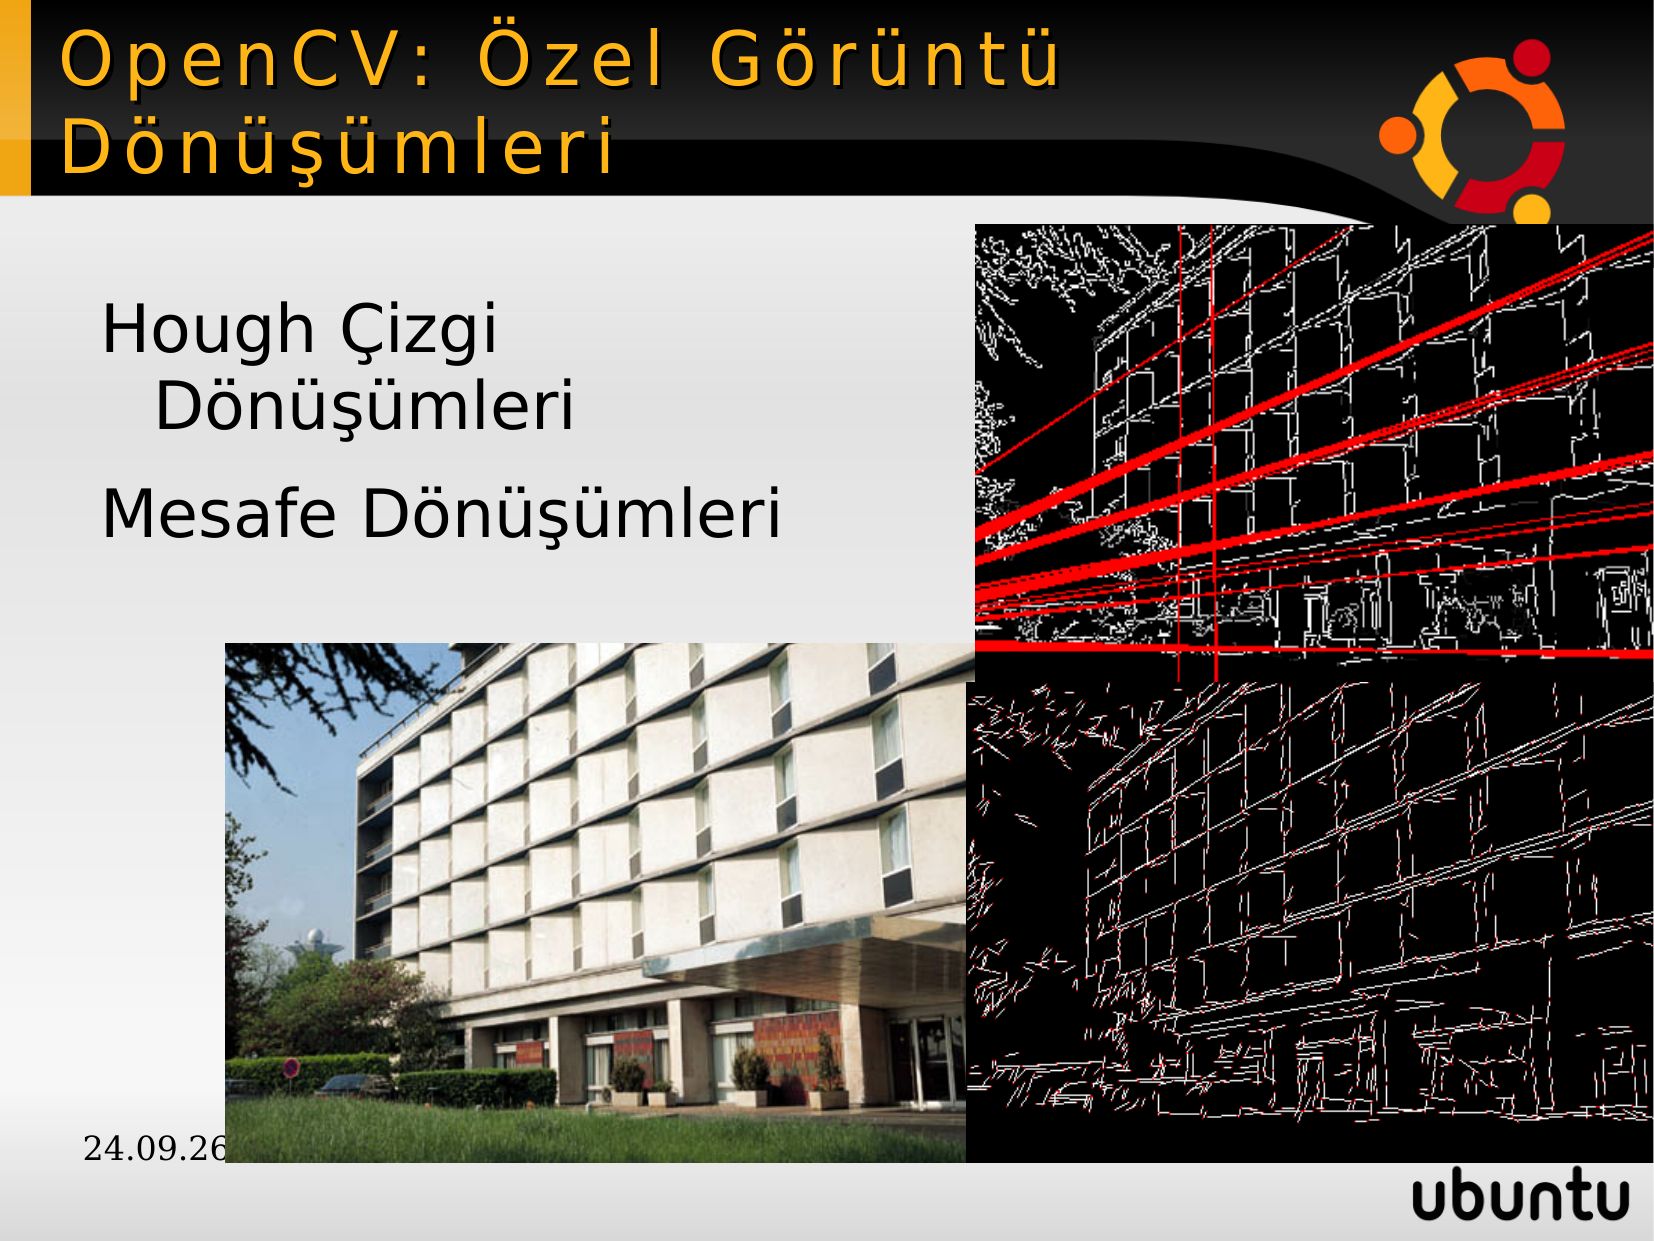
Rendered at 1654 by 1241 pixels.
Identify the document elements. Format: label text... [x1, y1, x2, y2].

title OpenCV: Özel Görüntü Dönüşümleri [59, 16, 1270, 191]
picture [0, 0, 1654, 1241]
list Hough Çizgi Dönüşümleri Mesafe Dönüşümleri [82, 290, 809, 676]
